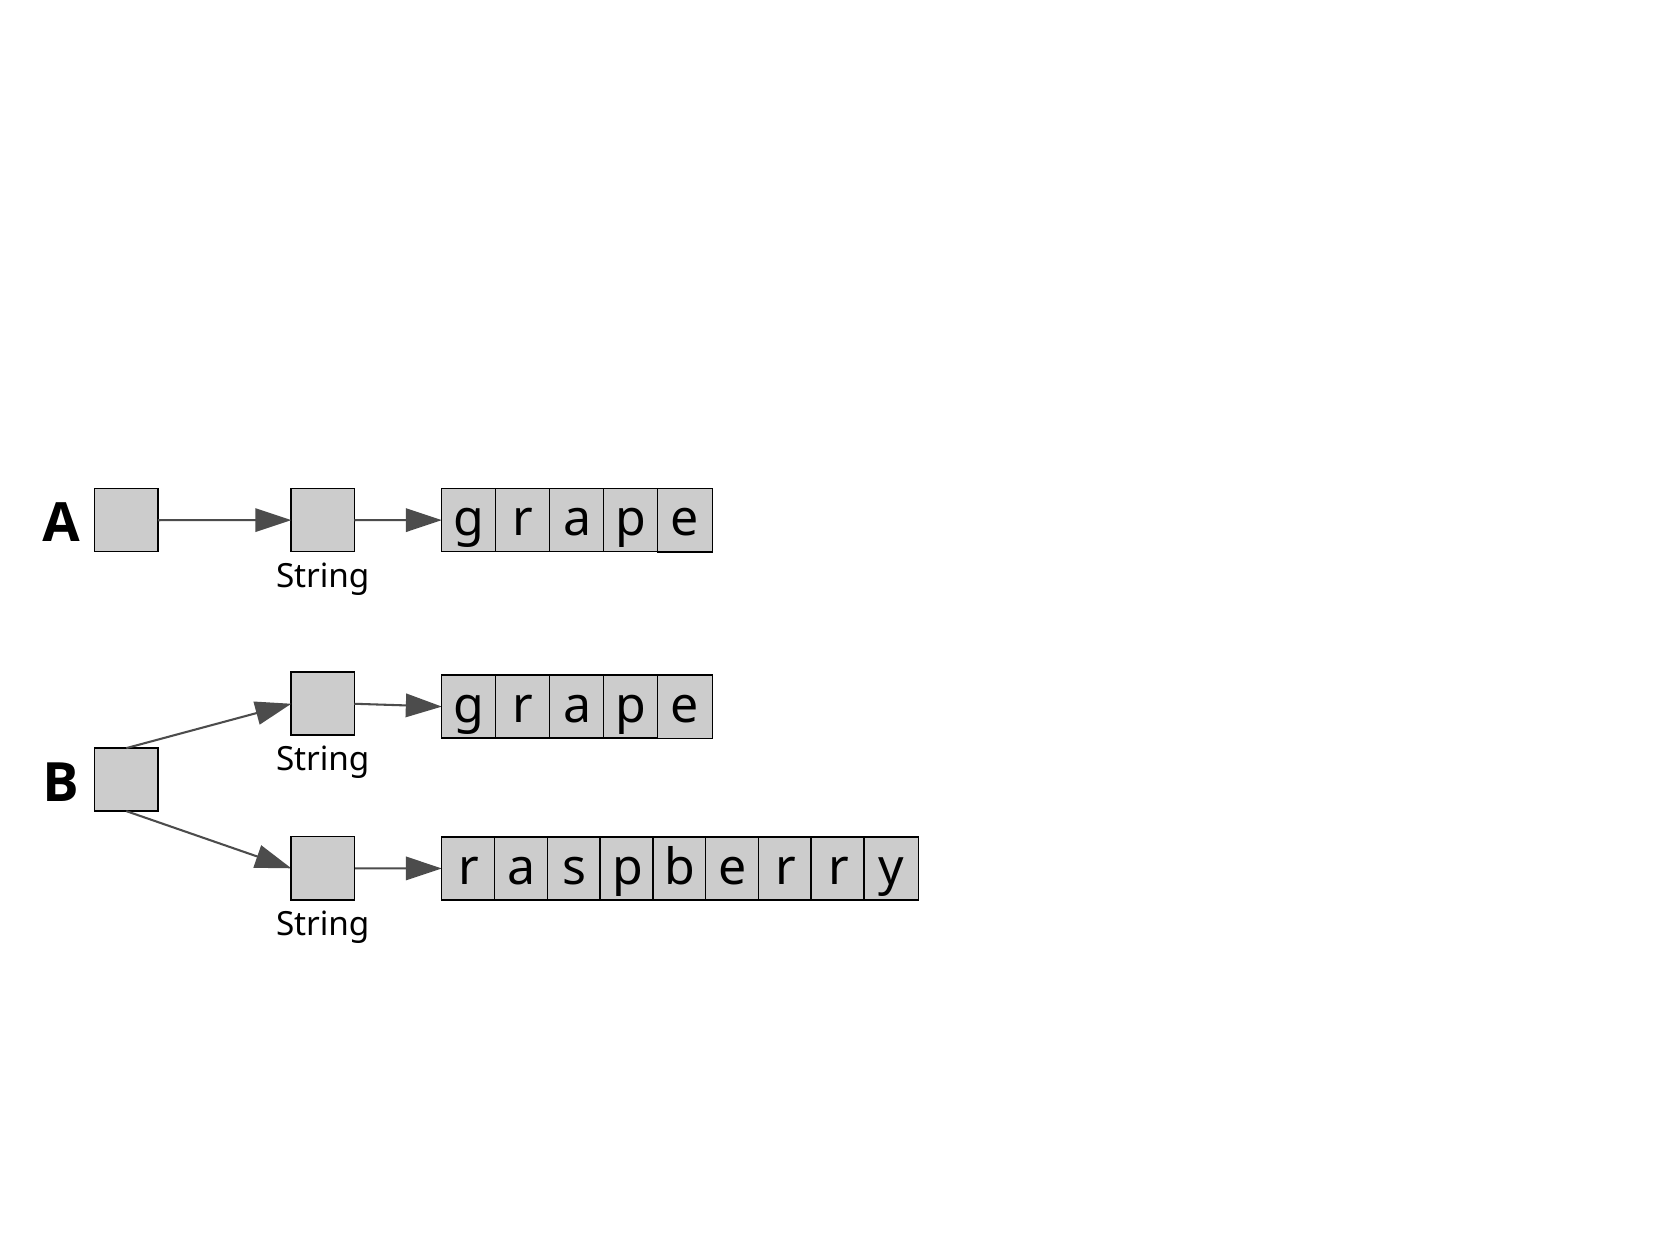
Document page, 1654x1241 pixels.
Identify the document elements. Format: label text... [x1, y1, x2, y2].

text_box e [657, 488, 713, 552]
text_box a [549, 488, 603, 552]
text_box y [863, 836, 919, 901]
text_box a [494, 836, 547, 901]
text_box a [549, 675, 603, 739]
text_box e [705, 836, 758, 901]
text_box b [652, 836, 705, 901]
text_box r [495, 675, 549, 739]
text_box s [547, 836, 600, 901]
text_box r [811, 836, 863, 901]
text_box String [291, 488, 355, 552]
text_box p [603, 488, 657, 552]
text_box String [291, 836, 355, 900]
text_box String [291, 672, 355, 736]
text_box r [758, 836, 811, 901]
text_box p [603, 675, 657, 739]
text_box e [657, 675, 713, 739]
text_box r [495, 488, 549, 552]
text_box B [94, 748, 158, 812]
text_box r [441, 836, 494, 901]
text_box g [441, 488, 495, 552]
text_box g [441, 674, 497, 739]
text_box p [600, 836, 652, 901]
text_box A [94, 488, 158, 552]
